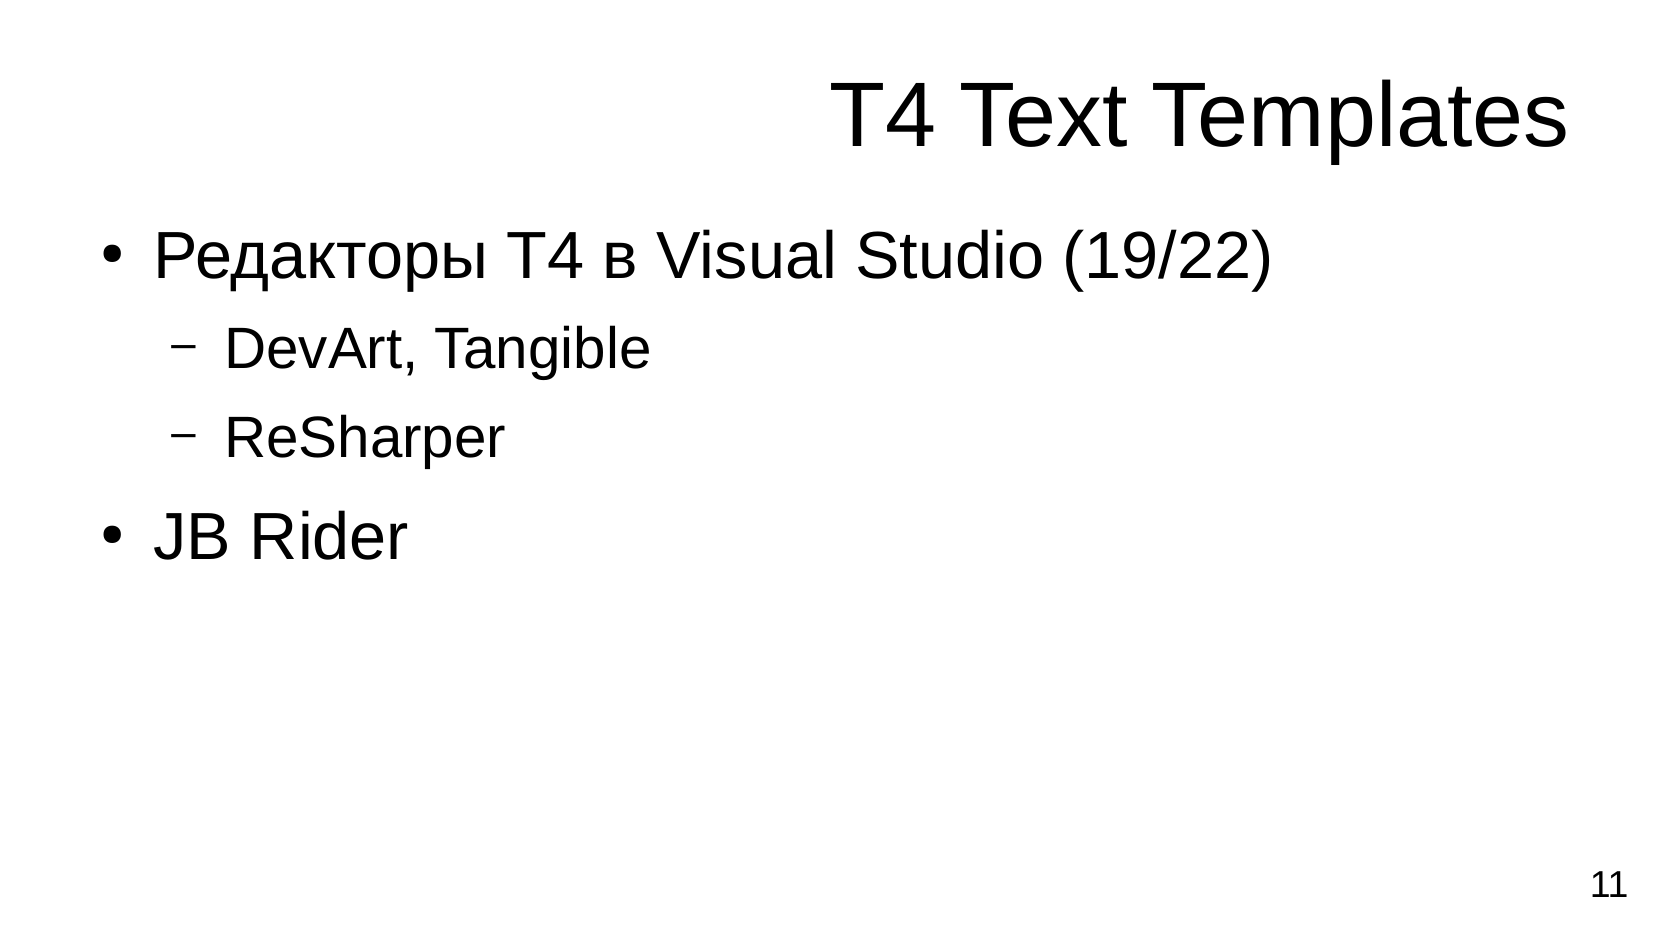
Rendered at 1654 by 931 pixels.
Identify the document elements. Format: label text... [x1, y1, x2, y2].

title T4 Text Templates [82, 37, 1571, 193]
text_box <номер> [1518, 856, 1654, 927]
list Редакторы T4 в Visual Studio (19/22) DevArt, Tangible ReSharper JB Rider [82, 217, 1571, 758]
